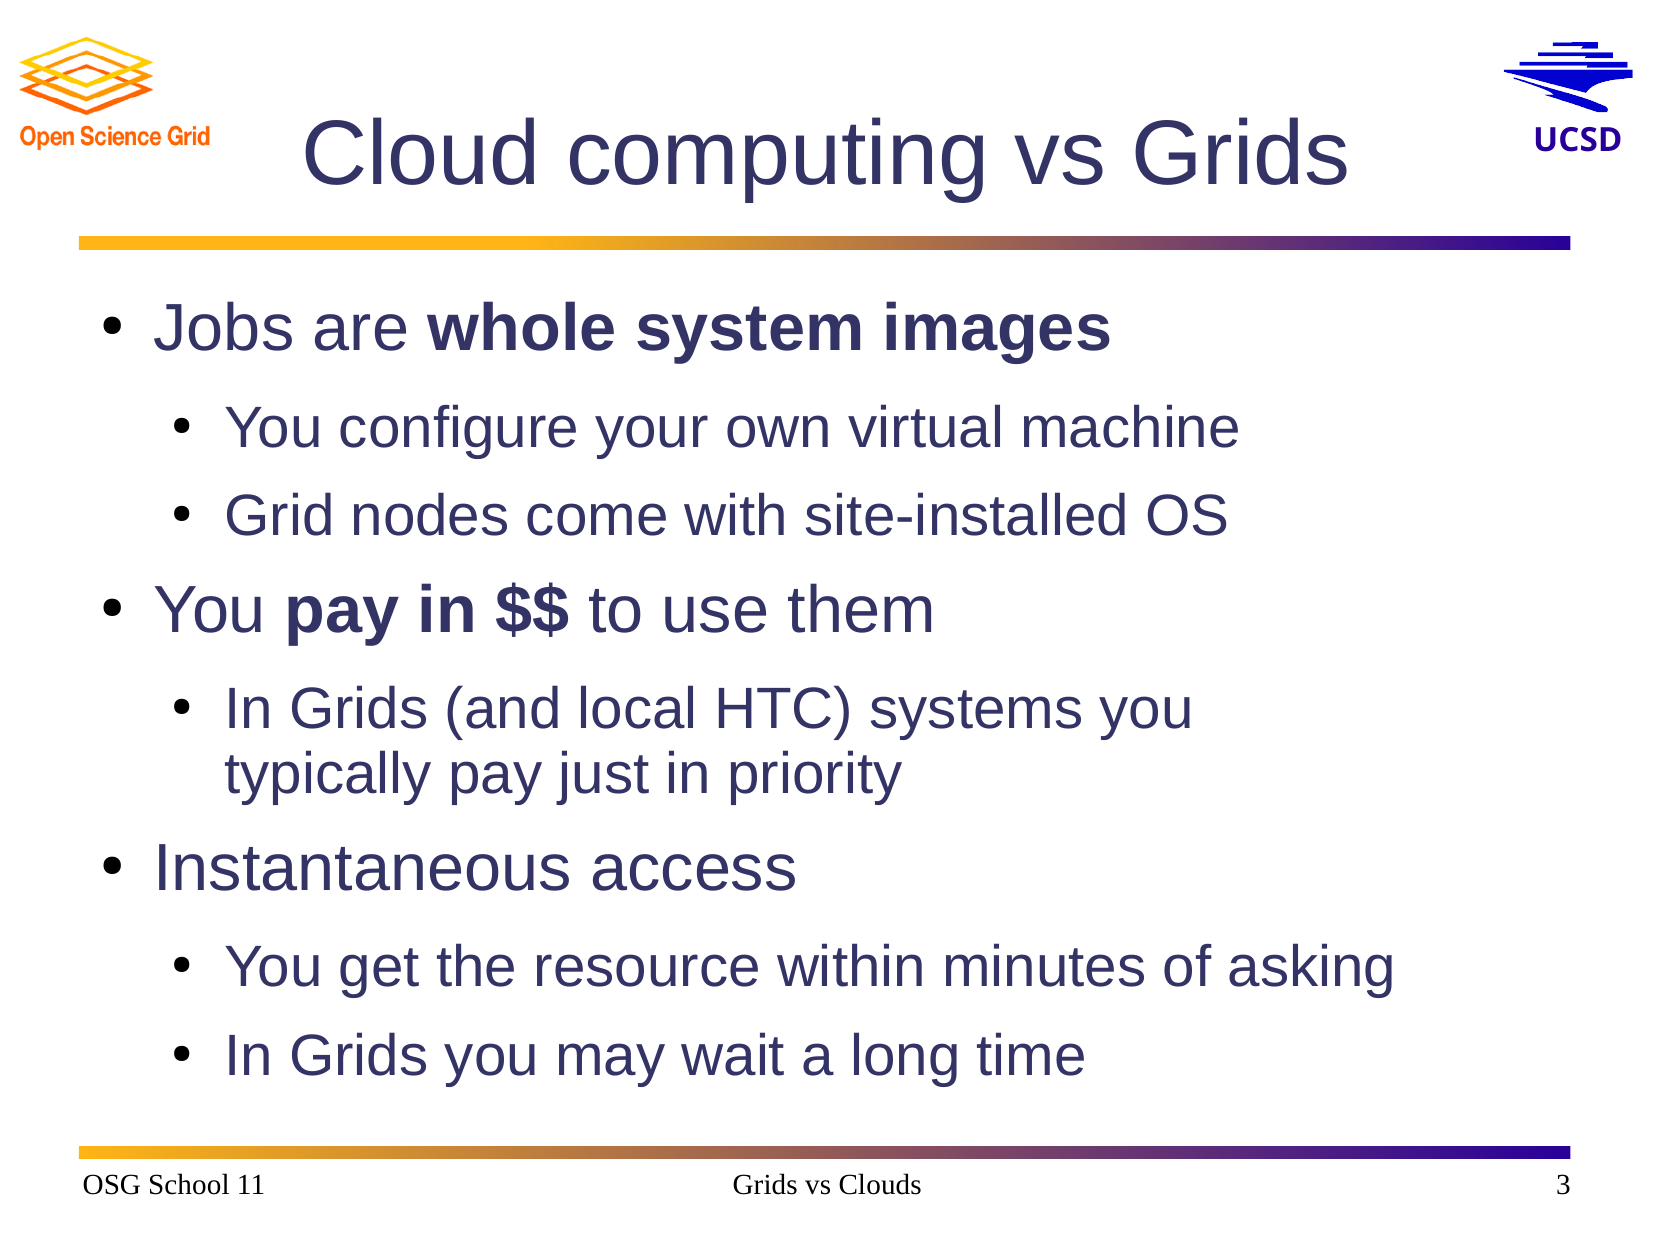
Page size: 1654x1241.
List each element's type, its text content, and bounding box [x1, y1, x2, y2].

picture [1495, 42, 1637, 118]
list Jobs are whole system images You configure your own virtual machine Grid nodes come with site-installed OS You pay in $$ to use them In Grids (and local HTC) systems you typically pay just in priority Instantaneous access You get the resource within minutes of asking In Grids you may wait a long time [82, 290, 1571, 1109]
picture [0, 14, 229, 167]
title Cloud computing vs Grids [82, 56, 1571, 250]
